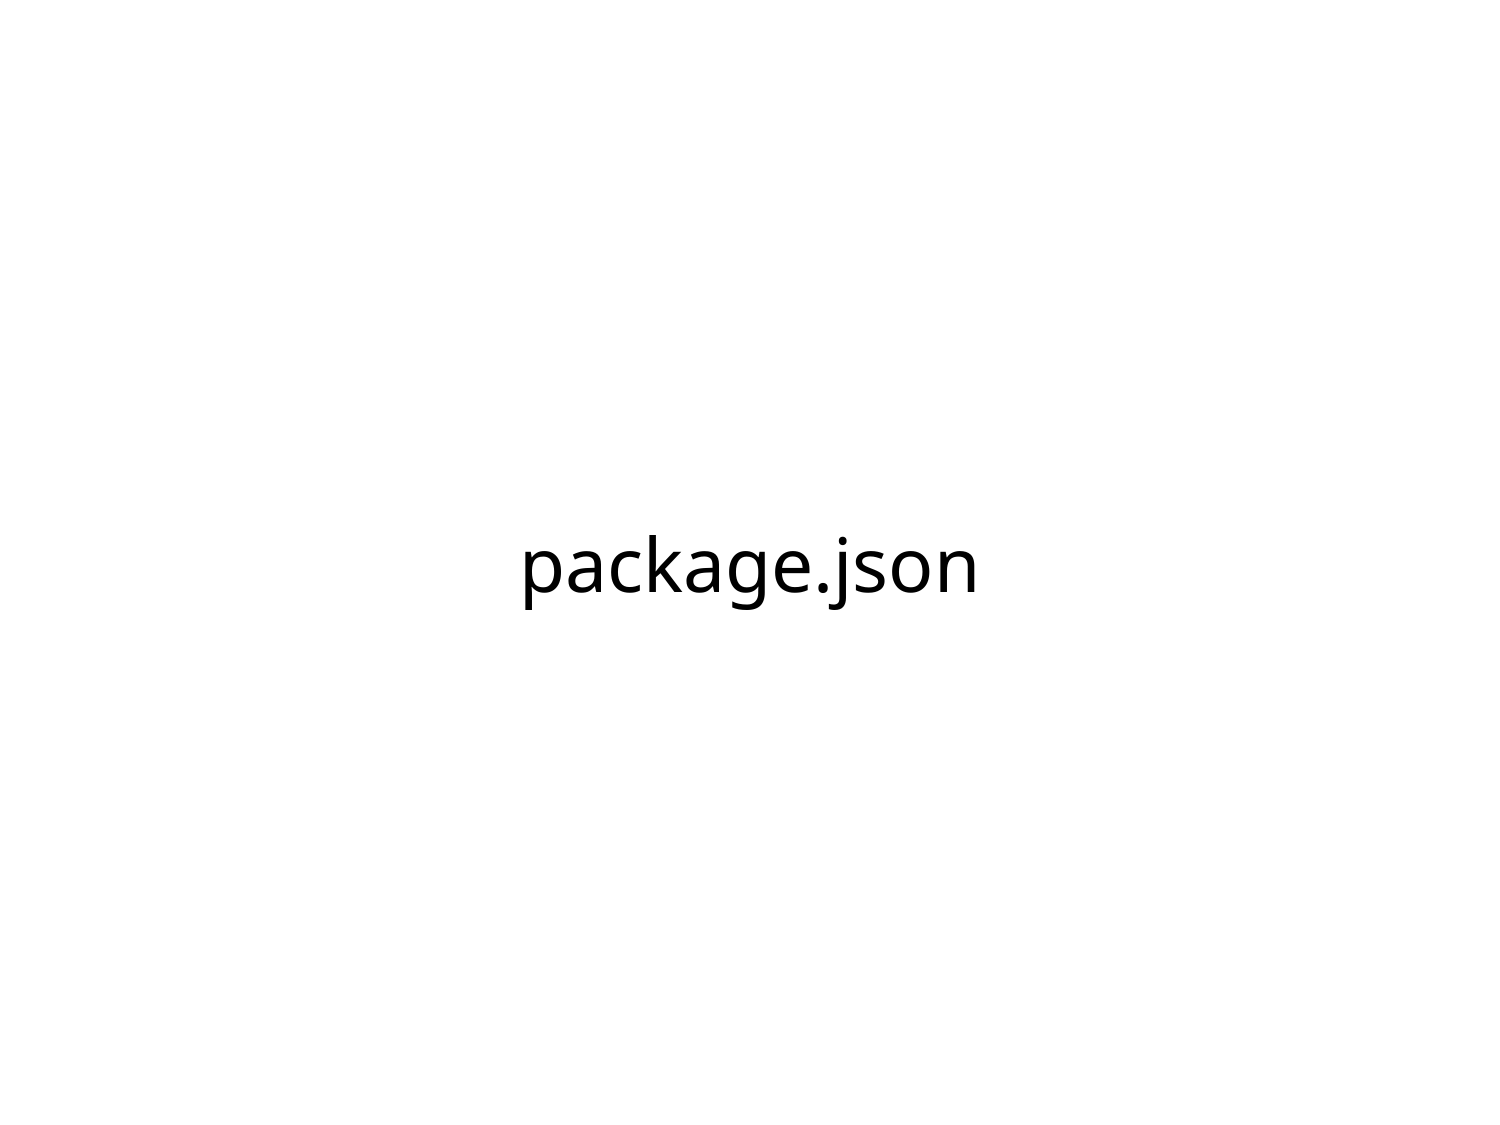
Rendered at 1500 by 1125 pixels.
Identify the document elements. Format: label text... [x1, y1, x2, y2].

title package.json [51, 470, 1449, 655]
